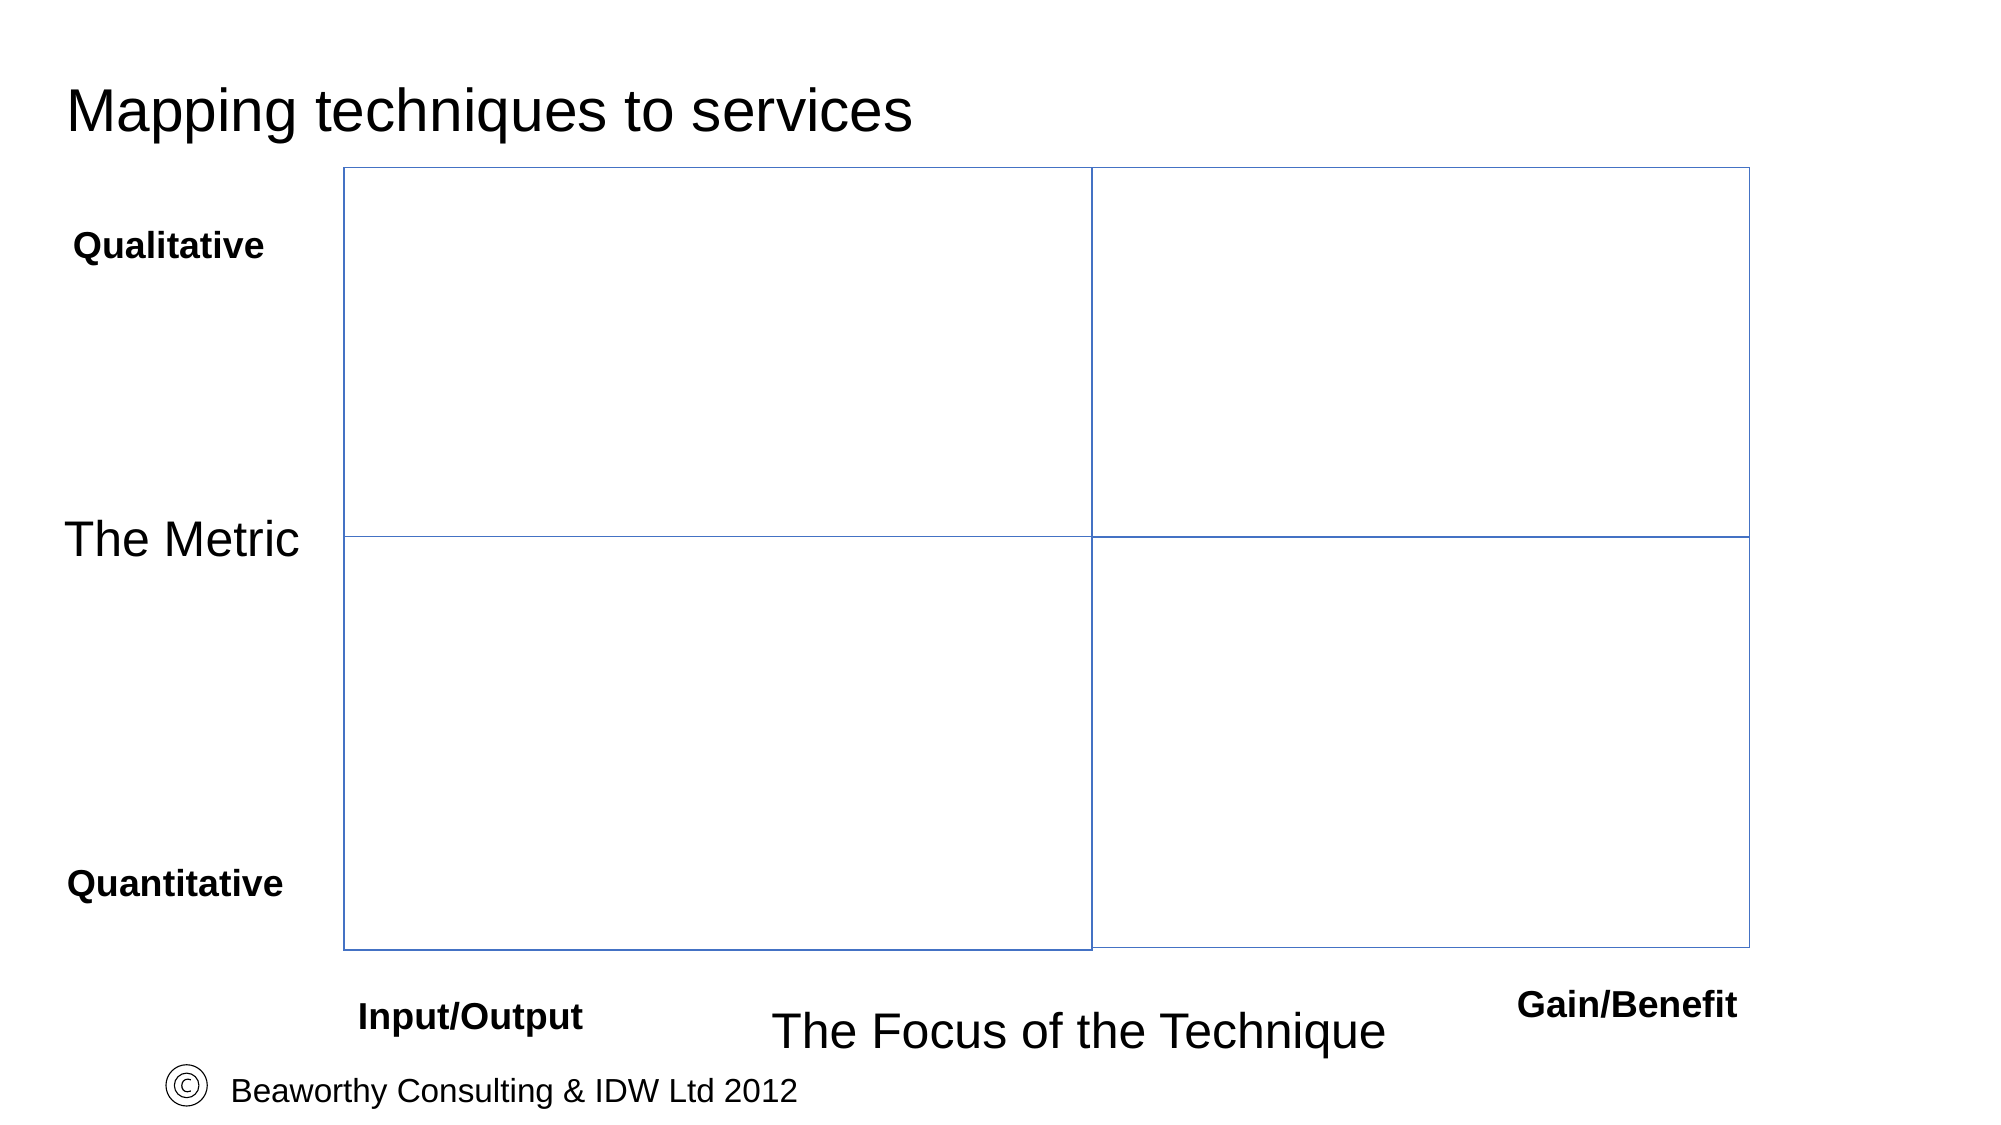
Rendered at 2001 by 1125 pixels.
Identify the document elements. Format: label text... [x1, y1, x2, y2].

text_box Qualitative [50, 154, 336, 276]
text_box The Focus of the Technique [756, 990, 1411, 1059]
text_box Quantitative [44, 791, 336, 913]
text_box Gain/Benefit [1501, 972, 1832, 1027]
text_box The Metric [49, 408, 336, 576]
text_box Input/Output [335, 984, 666, 1039]
text_box [344, 167, 1750, 951]
title Mapping techniques to services [50, 66, 1750, 153]
text_box Beaworthy Consulting & IDW Ltd 2012 [208, 1061, 1209, 1117]
picture [159, 1058, 214, 1113]
